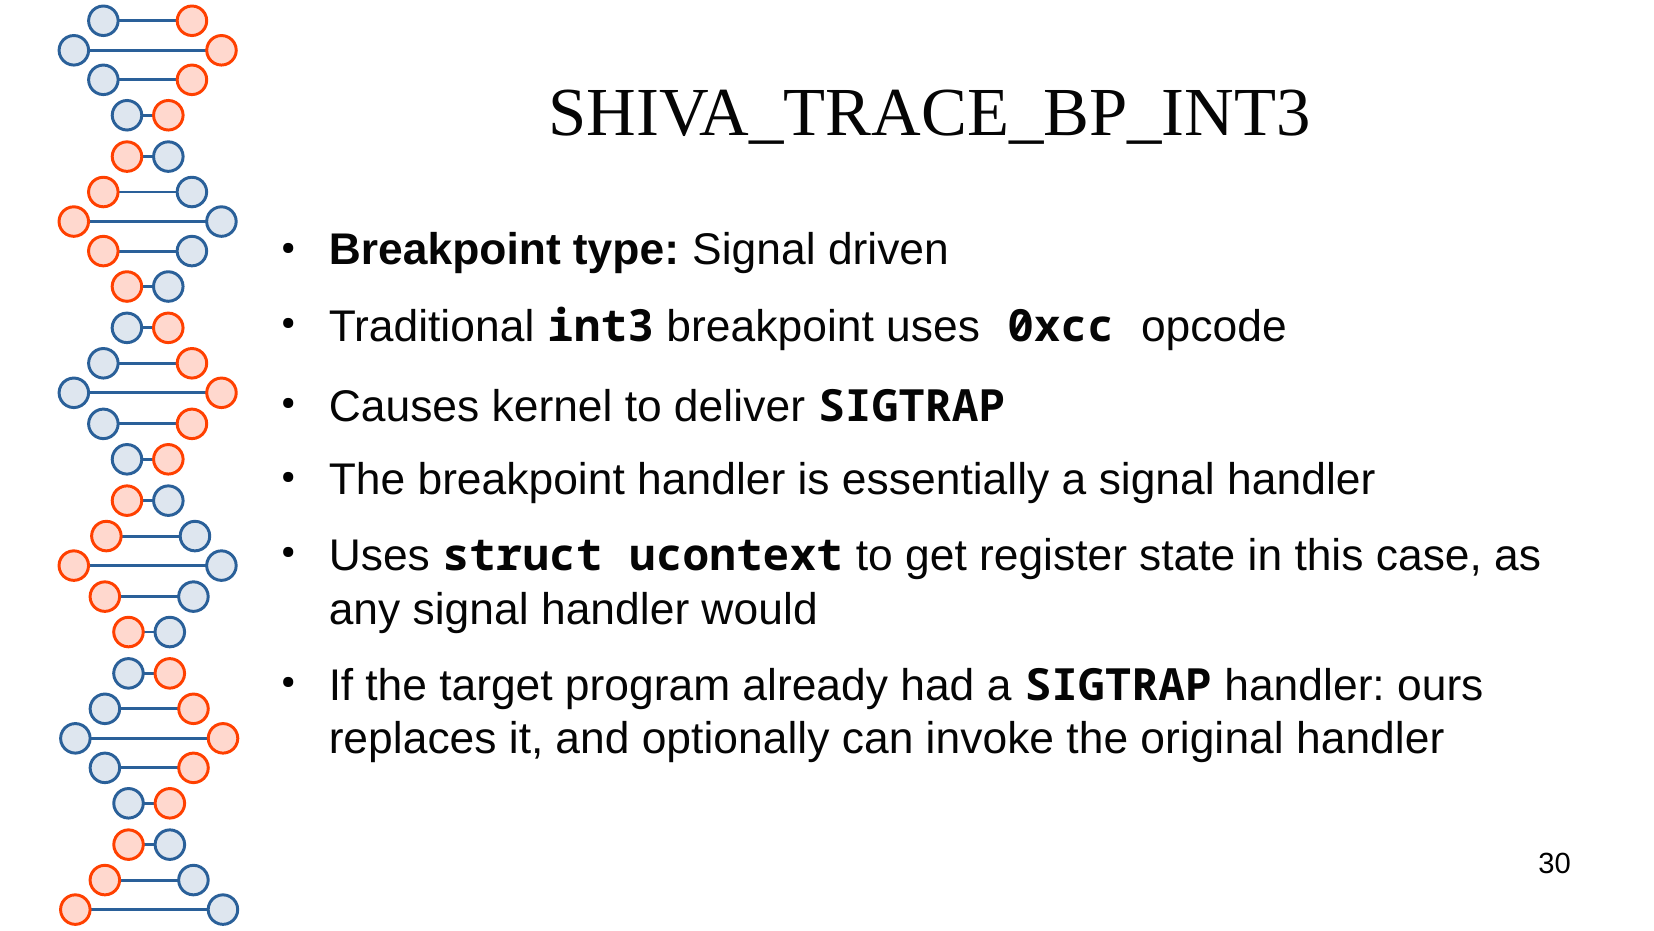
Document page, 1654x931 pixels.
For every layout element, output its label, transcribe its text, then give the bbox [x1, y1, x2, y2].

title SHIVA_TRACE_BP_INT3 [265, 35, 1595, 189]
list Breakpoint type: Signal driven Traditional int3 breakpoint uses 0xcc opcode Causes kernel to deliver SIGTRAP The breakpoint handler is essentially a signal handler Uses struct ucontext to get register state in this case, as any signal handler would If the target program already had a SIGTRAP handler: ours replaces it, and optionally can invoke the original handler [265, 224, 1595, 764]
